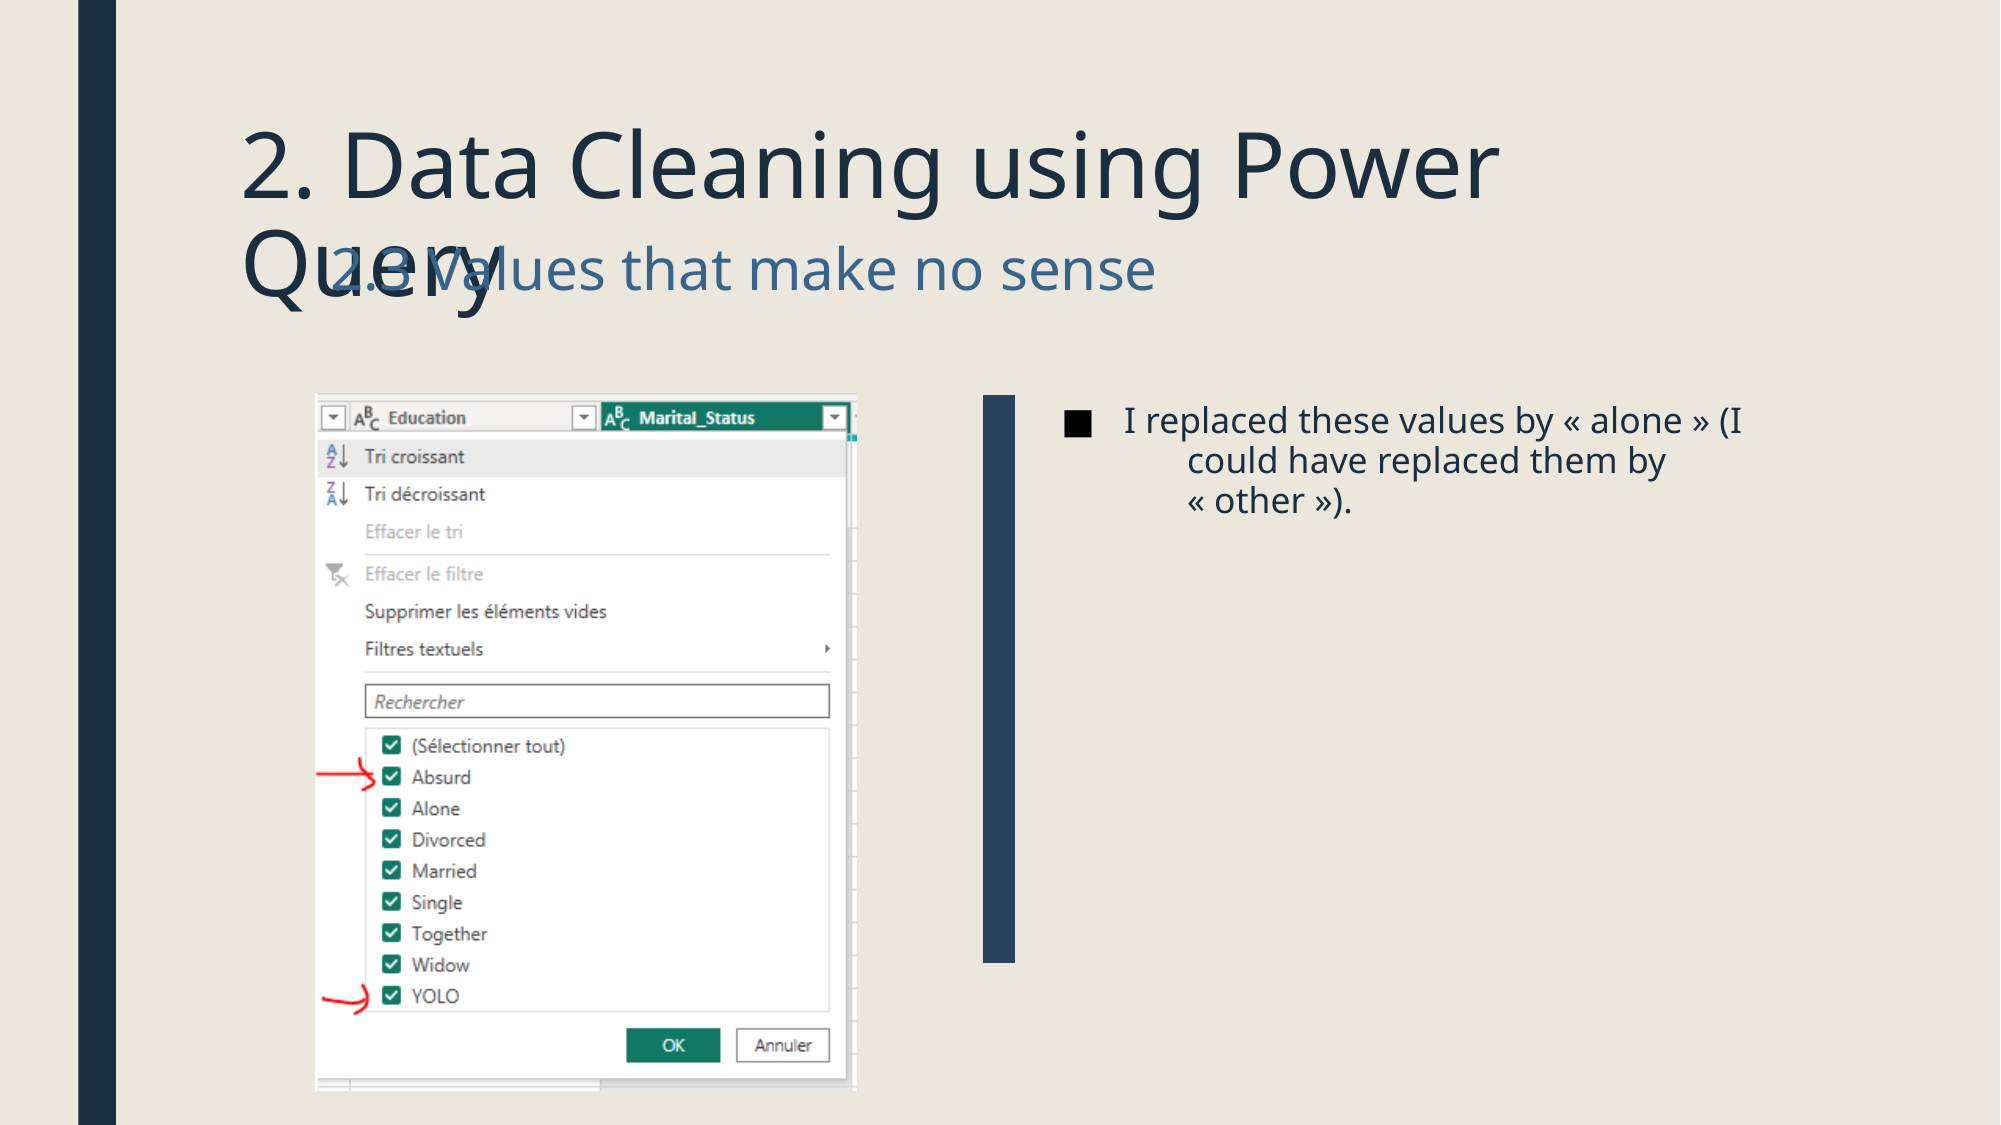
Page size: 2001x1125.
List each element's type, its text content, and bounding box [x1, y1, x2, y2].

text_box 2.3 Values that make no sense [315, 224, 1685, 311]
list I replaced these values by « alone » (I could have replaced them by « other »). [1046, 393, 1801, 982]
title 2. Data Cleaning using Power Query [225, 112, 1801, 357]
text_box [983, 395, 1015, 963]
picture [315, 393, 857, 1091]
